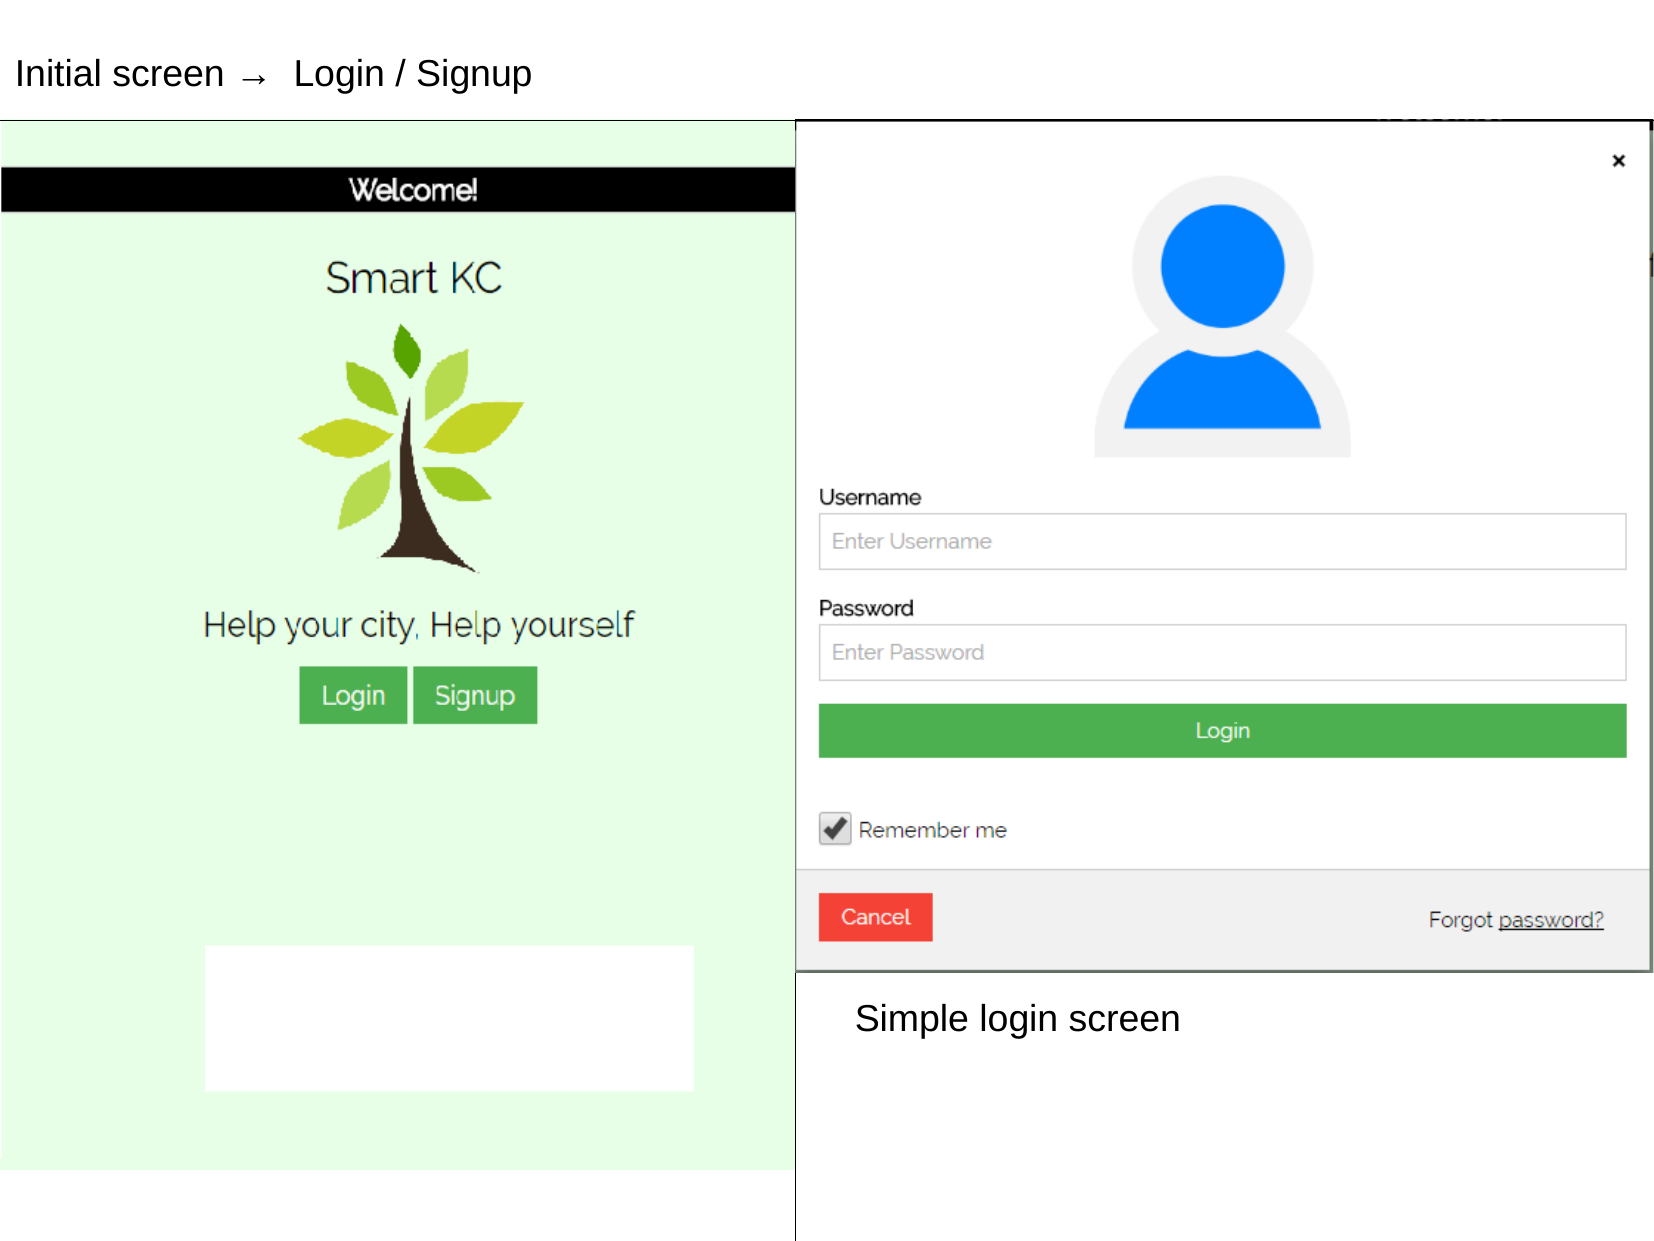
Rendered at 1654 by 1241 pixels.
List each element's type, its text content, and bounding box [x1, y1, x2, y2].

text_box Simple login screen [840, 990, 1561, 1089]
text_box Initial screen → Login / Signup [0, 45, 586, 102]
picture [0, 119, 1654, 1171]
